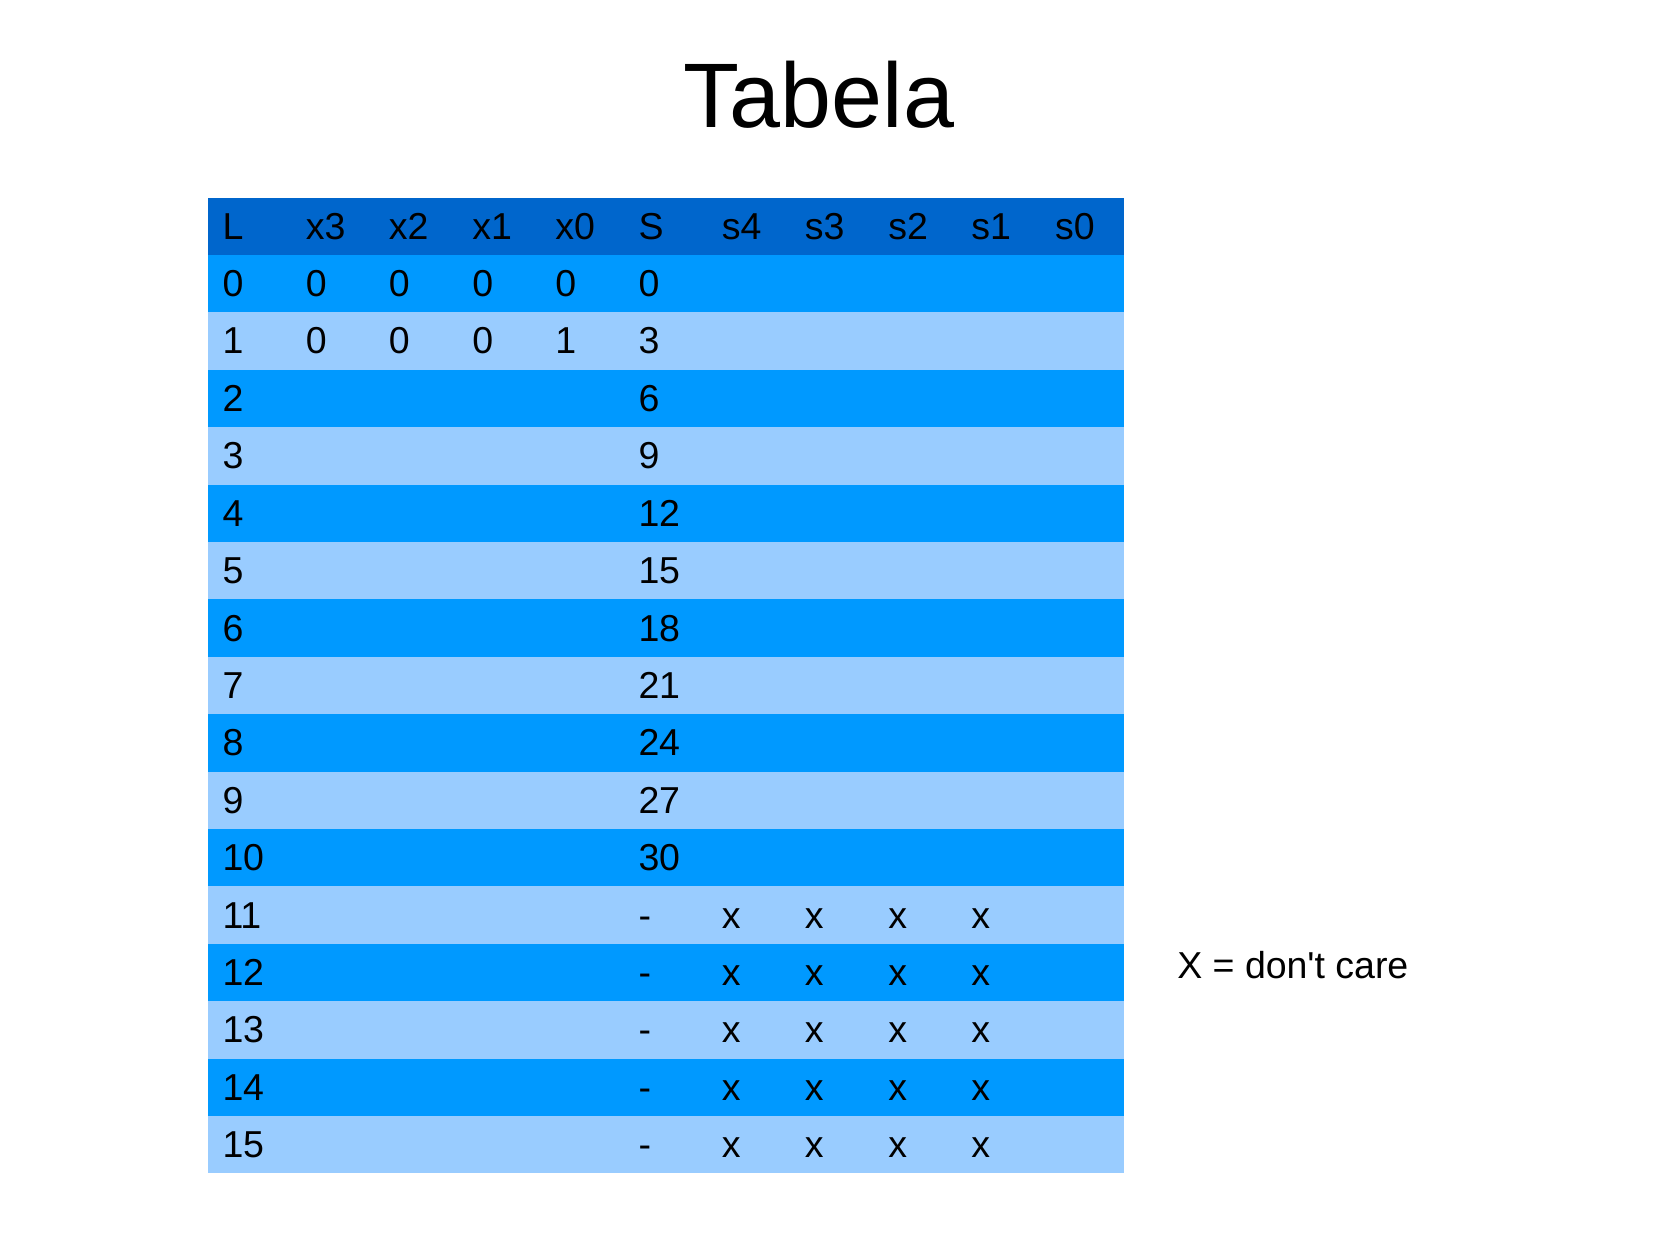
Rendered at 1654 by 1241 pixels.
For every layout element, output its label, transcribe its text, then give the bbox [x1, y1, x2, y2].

table_cell 1 [541, 312, 624, 370]
table_cell 9 [624, 427, 707, 485]
table_cell [707, 772, 790, 829]
table_cell [457, 1059, 541, 1116]
table_cell 2 [208, 370, 291, 427]
table_cell 4 [208, 485, 291, 542]
table_cell [457, 542, 541, 599]
table_cell [291, 1059, 374, 1116]
table_cell [374, 714, 457, 772]
table_cell [957, 312, 1040, 370]
table_cell 0 [208, 255, 291, 312]
table_cell [291, 944, 374, 1001]
table_cell [957, 772, 1040, 829]
table_cell x [957, 1059, 1040, 1116]
table_cell [457, 772, 541, 829]
table_cell [707, 485, 790, 542]
table_cell 10 [208, 829, 291, 886]
text_box X = don't care [1162, 937, 1424, 995]
table_cell [457, 427, 541, 485]
table_cell 0 [457, 312, 541, 370]
table_cell - [624, 1116, 707, 1173]
table_cell [707, 255, 790, 312]
table_cell 24 [624, 714, 707, 772]
table_cell [790, 714, 873, 772]
table_cell [1040, 944, 1124, 1001]
table_cell [541, 714, 624, 772]
table_cell 9 [208, 772, 291, 829]
table_cell [374, 772, 457, 829]
table_cell 6 [624, 370, 707, 427]
table_cell x [957, 1116, 1040, 1173]
table_cell [790, 485, 873, 542]
table_cell [957, 829, 1040, 886]
table_cell [374, 829, 457, 886]
table_cell [873, 427, 957, 485]
table_cell 27 [624, 772, 707, 829]
table_cell [291, 542, 374, 599]
table_cell [374, 657, 457, 714]
table_cell [291, 1001, 374, 1059]
table_cell [873, 370, 957, 427]
table_cell [707, 599, 790, 657]
table_cell 5 [208, 542, 291, 599]
table_cell - [624, 886, 707, 944]
table_cell [707, 657, 790, 714]
table_header x0 [541, 198, 624, 255]
table_cell 0 [541, 255, 624, 312]
table_cell [541, 485, 624, 542]
table_cell [457, 944, 541, 1001]
table_cell 0 [624, 255, 707, 312]
table_cell [873, 485, 957, 542]
table_cell 0 [457, 255, 541, 312]
table_cell x [707, 1059, 790, 1116]
table_cell [457, 370, 541, 427]
table_cell [374, 427, 457, 485]
table_cell [957, 427, 1040, 485]
table_cell [790, 772, 873, 829]
table_cell [374, 1059, 457, 1116]
table_cell [541, 542, 624, 599]
table_cell [707, 312, 790, 370]
table_cell [374, 542, 457, 599]
table_cell [707, 542, 790, 599]
table_header s1 [957, 198, 1040, 255]
table_cell [1040, 312, 1124, 370]
table_cell [790, 255, 873, 312]
table_cell [707, 427, 790, 485]
table_cell [957, 255, 1040, 312]
table_cell 15 [624, 542, 707, 599]
table_cell [541, 944, 624, 1001]
table_cell [541, 829, 624, 886]
table_cell [1040, 370, 1124, 427]
table_cell [291, 427, 374, 485]
table_cell x [873, 944, 957, 1001]
table_cell [873, 772, 957, 829]
table_cell x [790, 886, 873, 944]
table_cell x [707, 886, 790, 944]
table_cell [1040, 1116, 1124, 1173]
table_cell [291, 772, 374, 829]
table_cell [790, 542, 873, 599]
table_header L [208, 198, 291, 255]
table_cell [957, 370, 1040, 427]
table_cell [457, 886, 541, 944]
table_cell x [957, 1001, 1040, 1059]
table_cell 12 [208, 944, 291, 1001]
table_cell [1040, 829, 1124, 886]
table_cell x [873, 886, 957, 944]
table_cell [291, 714, 374, 772]
table_cell [541, 599, 624, 657]
table_cell [457, 714, 541, 772]
table_cell [957, 599, 1040, 657]
table_cell [707, 370, 790, 427]
table_cell x [707, 944, 790, 1001]
table_cell 1 [208, 312, 291, 370]
table_cell [374, 944, 457, 1001]
table_cell 0 [374, 312, 457, 370]
table_cell [291, 657, 374, 714]
table_cell [873, 599, 957, 657]
table_cell [291, 886, 374, 944]
table_cell [957, 542, 1040, 599]
table_cell [790, 599, 873, 657]
table_cell [291, 370, 374, 427]
table_header s4 [707, 198, 790, 255]
table_cell [457, 1116, 541, 1173]
table_header x2 [374, 198, 457, 255]
table_cell [1040, 255, 1124, 312]
table_cell x [873, 1116, 957, 1173]
table_cell - [624, 944, 707, 1001]
table_cell [873, 829, 957, 886]
table_cell [790, 370, 873, 427]
table_cell 14 [208, 1059, 291, 1116]
table_cell [873, 657, 957, 714]
table_cell [1040, 772, 1124, 829]
table_cell [374, 485, 457, 542]
table_cell 7 [208, 657, 291, 714]
table_cell x [707, 1001, 790, 1059]
table_cell [707, 829, 790, 886]
table_cell 0 [291, 312, 374, 370]
table_cell [1040, 886, 1124, 944]
table_header x3 [291, 198, 374, 255]
table_cell [873, 312, 957, 370]
table_cell 8 [208, 714, 291, 772]
table_cell - [624, 1001, 707, 1059]
table_cell [541, 1059, 624, 1116]
table_cell [873, 714, 957, 772]
table_cell [1040, 1001, 1124, 1059]
table_cell 0 [374, 255, 457, 312]
table_header x1 [457, 198, 541, 255]
table_cell 3 [208, 427, 291, 485]
title Tabela [75, 0, 1564, 193]
table_cell [457, 599, 541, 657]
table_cell [1040, 1059, 1124, 1116]
table_cell [541, 1001, 624, 1059]
table_cell x [790, 944, 873, 1001]
table_cell 30 [624, 829, 707, 886]
table_header s0 [1040, 198, 1124, 255]
table_cell [374, 1001, 457, 1059]
table_cell [790, 829, 873, 886]
table_cell 0 [291, 255, 374, 312]
table_cell x [873, 1001, 957, 1059]
table_cell [374, 886, 457, 944]
table_cell [873, 255, 957, 312]
table_cell x [957, 944, 1040, 1001]
table_cell [957, 657, 1040, 714]
table_cell [957, 485, 1040, 542]
table_cell 13 [208, 1001, 291, 1059]
table_header S [624, 198, 707, 255]
table_cell 15 [208, 1116, 291, 1173]
table_cell [291, 599, 374, 657]
table_cell [541, 772, 624, 829]
table_cell [1040, 599, 1124, 657]
table_cell [541, 657, 624, 714]
table_cell - [624, 1059, 707, 1116]
table_cell [291, 485, 374, 542]
table_cell [541, 1116, 624, 1173]
table_cell 12 [624, 485, 707, 542]
table_cell [790, 427, 873, 485]
table_cell [790, 657, 873, 714]
table_cell [1040, 427, 1124, 485]
table_cell [1040, 485, 1124, 542]
table_cell x [790, 1116, 873, 1173]
table_cell [291, 829, 374, 886]
table_cell [1040, 714, 1124, 772]
table_cell [541, 886, 624, 944]
table_cell x [707, 1116, 790, 1173]
table_cell [374, 1116, 457, 1173]
table_cell [457, 657, 541, 714]
table_cell [457, 829, 541, 886]
table_cell [1040, 542, 1124, 599]
table_cell [957, 714, 1040, 772]
table_header s2 [873, 198, 957, 255]
table_cell [541, 427, 624, 485]
table_cell [707, 714, 790, 772]
table_cell [541, 370, 624, 427]
table_cell [374, 370, 457, 427]
table_cell x [873, 1059, 957, 1116]
table_cell [457, 1001, 541, 1059]
table_cell x [957, 886, 1040, 944]
table_cell 21 [624, 657, 707, 714]
table_cell [790, 312, 873, 370]
table_cell 6 [208, 599, 291, 657]
table_cell [374, 599, 457, 657]
table_cell x [790, 1059, 873, 1116]
table_cell 11 [208, 886, 291, 944]
table_header s3 [790, 198, 873, 255]
table_cell x [790, 1001, 873, 1059]
table_cell [873, 542, 957, 599]
table_cell [1040, 657, 1124, 714]
table_cell [291, 1116, 374, 1173]
table_cell 18 [624, 599, 707, 657]
table_cell [457, 485, 541, 542]
